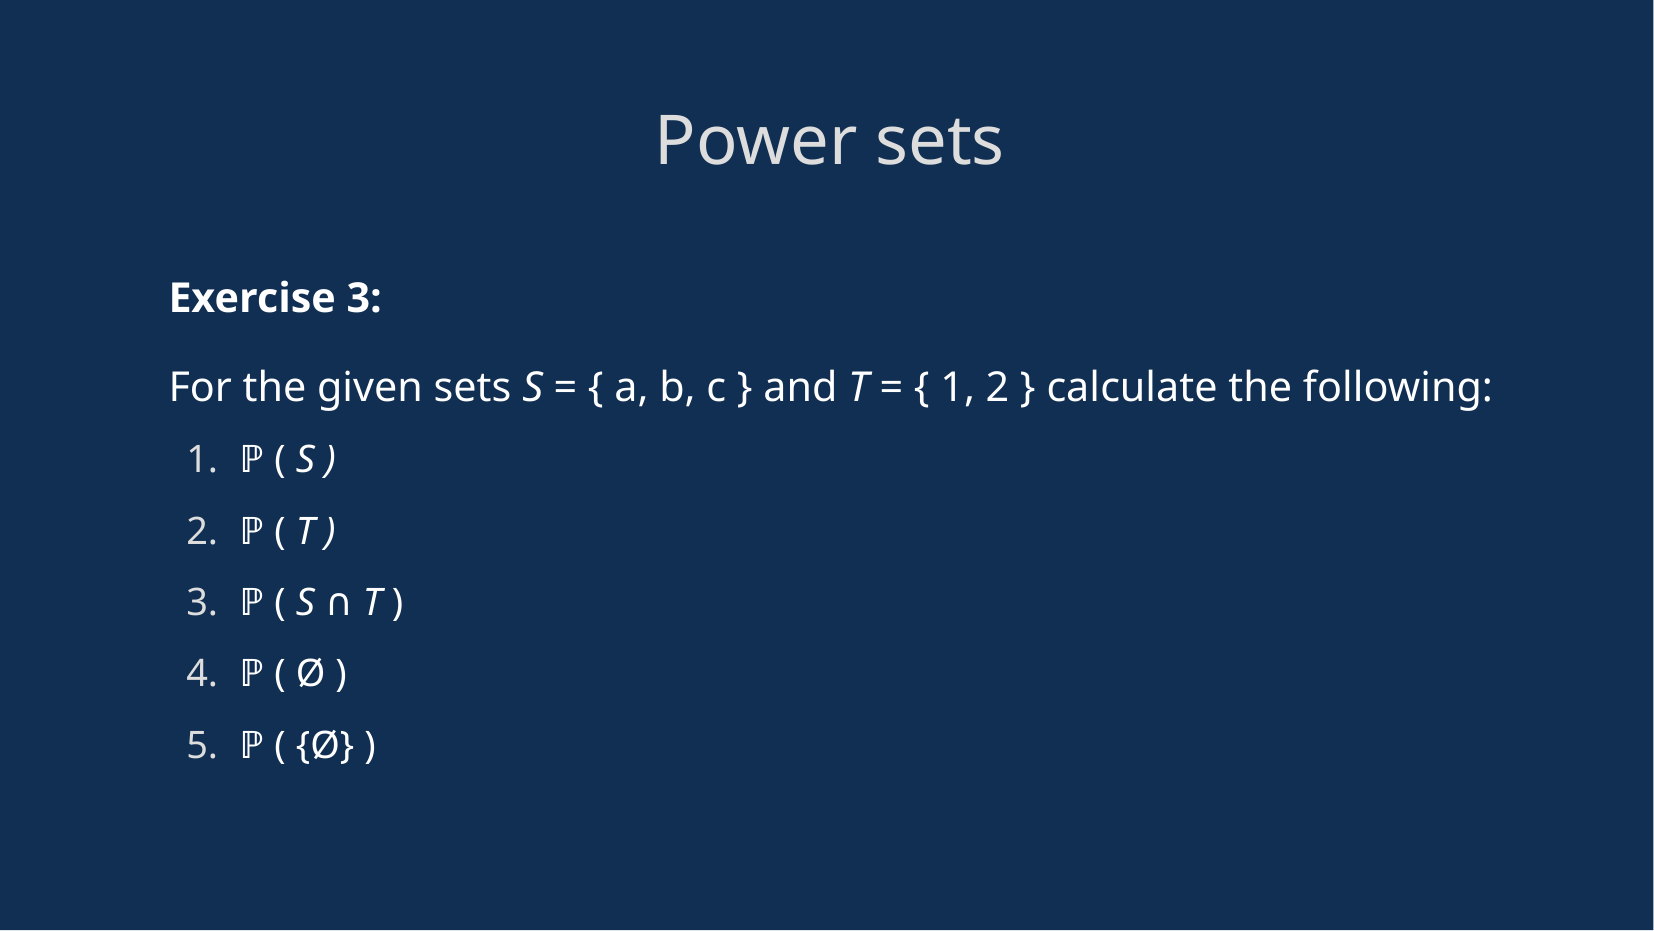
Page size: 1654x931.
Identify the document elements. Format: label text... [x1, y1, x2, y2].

list Exercise 3: For the given sets S = { a, b, c } and T = { 1, 2 } calculate the following: ℙ ( S ) ℙ ( T ) ℙ ( S ∩ T ) ℙ ( Ø ) ℙ ( {Ø} ) [97, 268, 1563, 806]
title Power sets [97, 56, 1563, 220]
